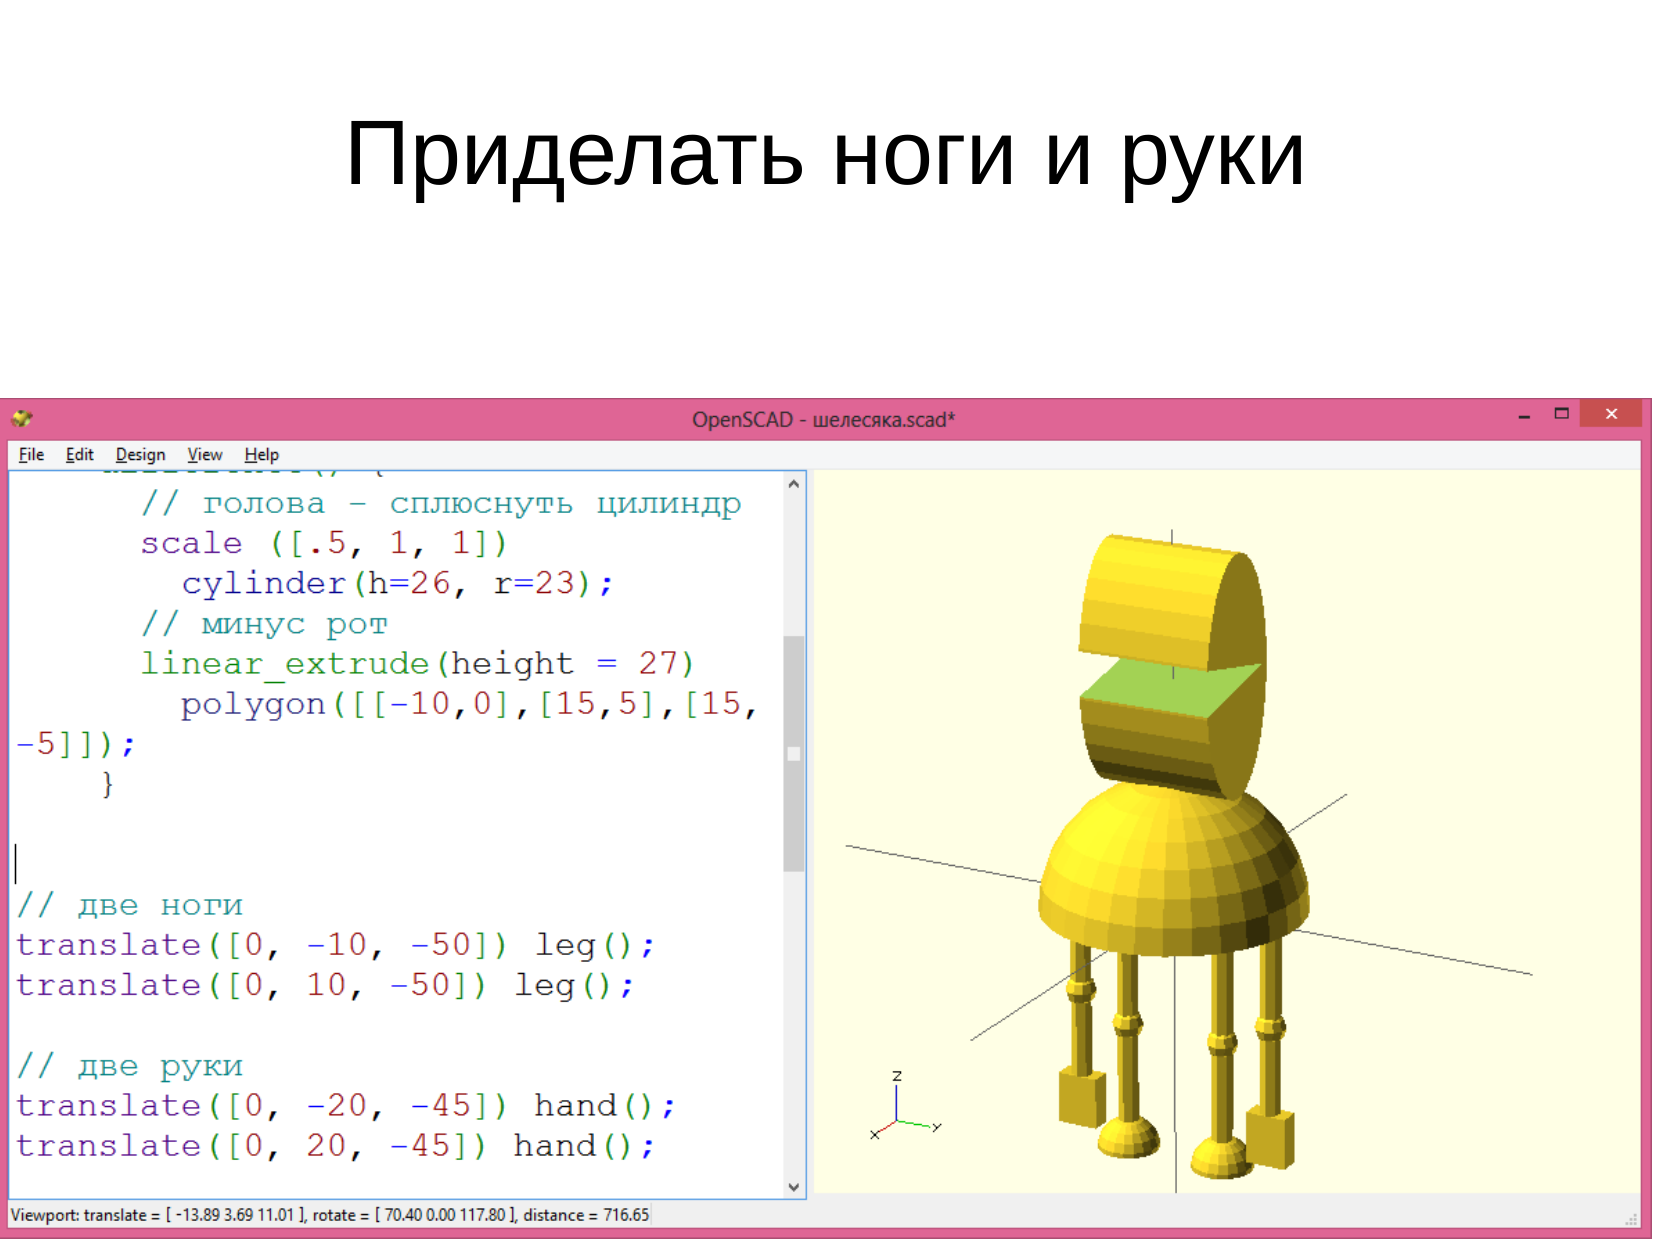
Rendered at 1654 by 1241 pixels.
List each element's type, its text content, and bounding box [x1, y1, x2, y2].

picture [0, 398, 1652, 1239]
title Приделать ноги и руки [82, 49, 1571, 257]
